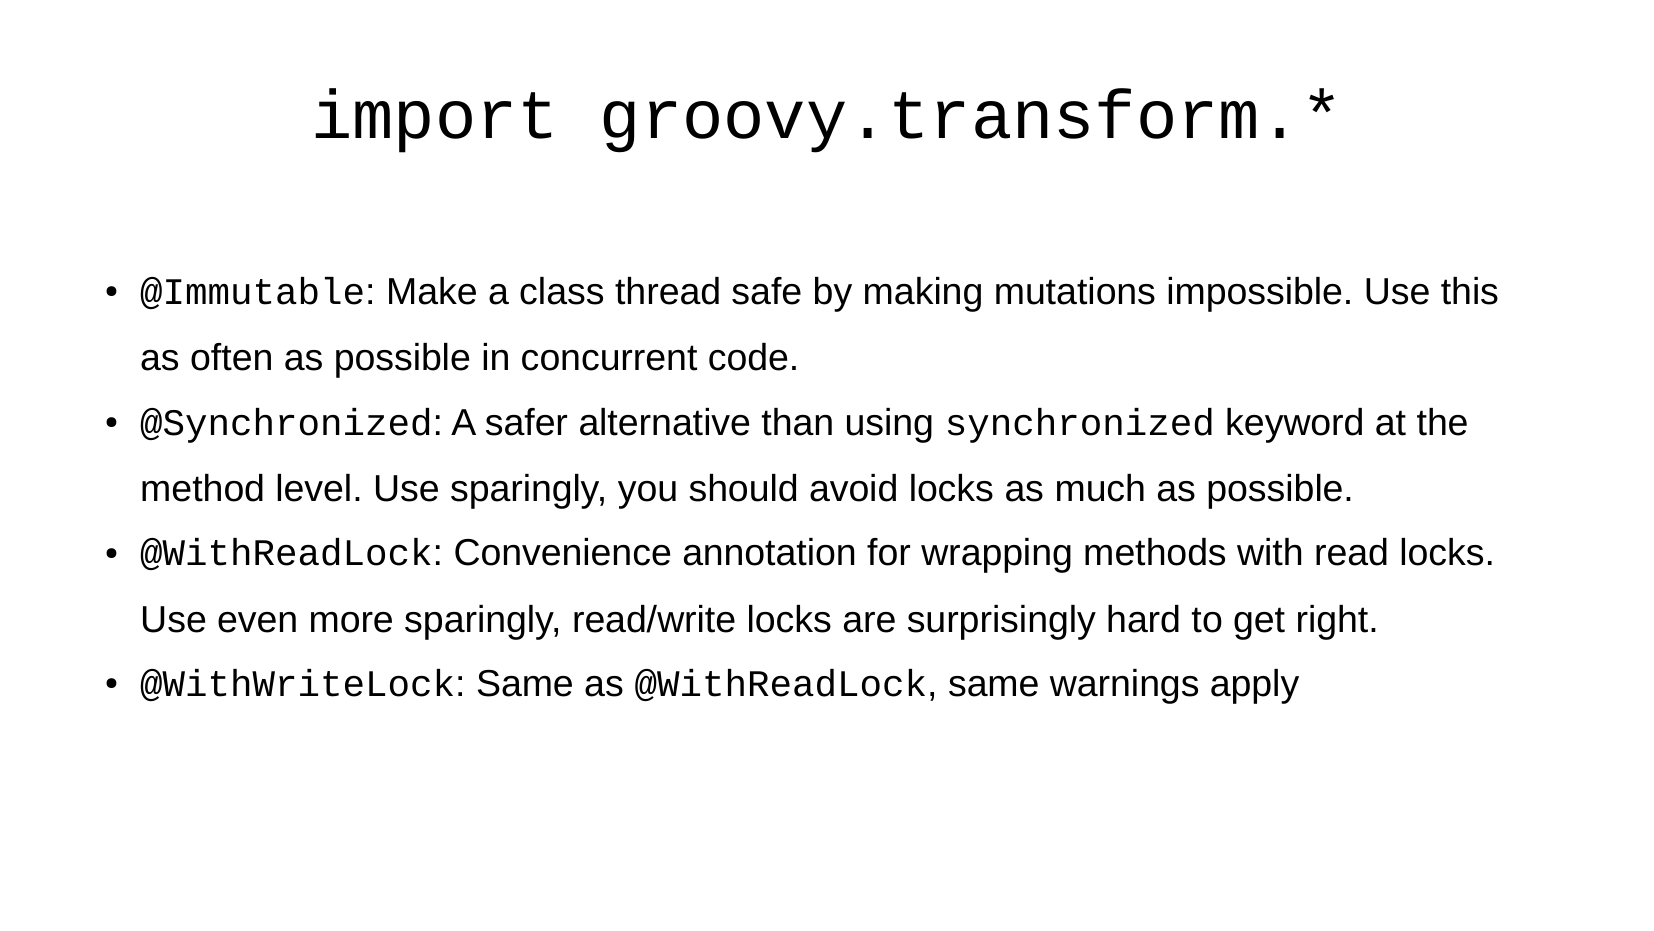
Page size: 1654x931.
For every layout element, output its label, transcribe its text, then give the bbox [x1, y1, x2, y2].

title import groovy.transform.* [82, 42, 1571, 199]
text_box @Immutable: Make a class thread safe by making mutations impossible. Use this as often as possible in concurrent code. @Synchronized: A safer alternative than using synchronized keyword at the method level. Use sparingly, you should avoid locks as much as possible. @WithReadLock: Convenience annotation for wrapping methods with read locks. Use even more sparingly, read/write locks are surprisingly hard to get right. @WithWriteLock: Same as @WithReadLock, same warnings apply [90, 240, 1561, 864]
